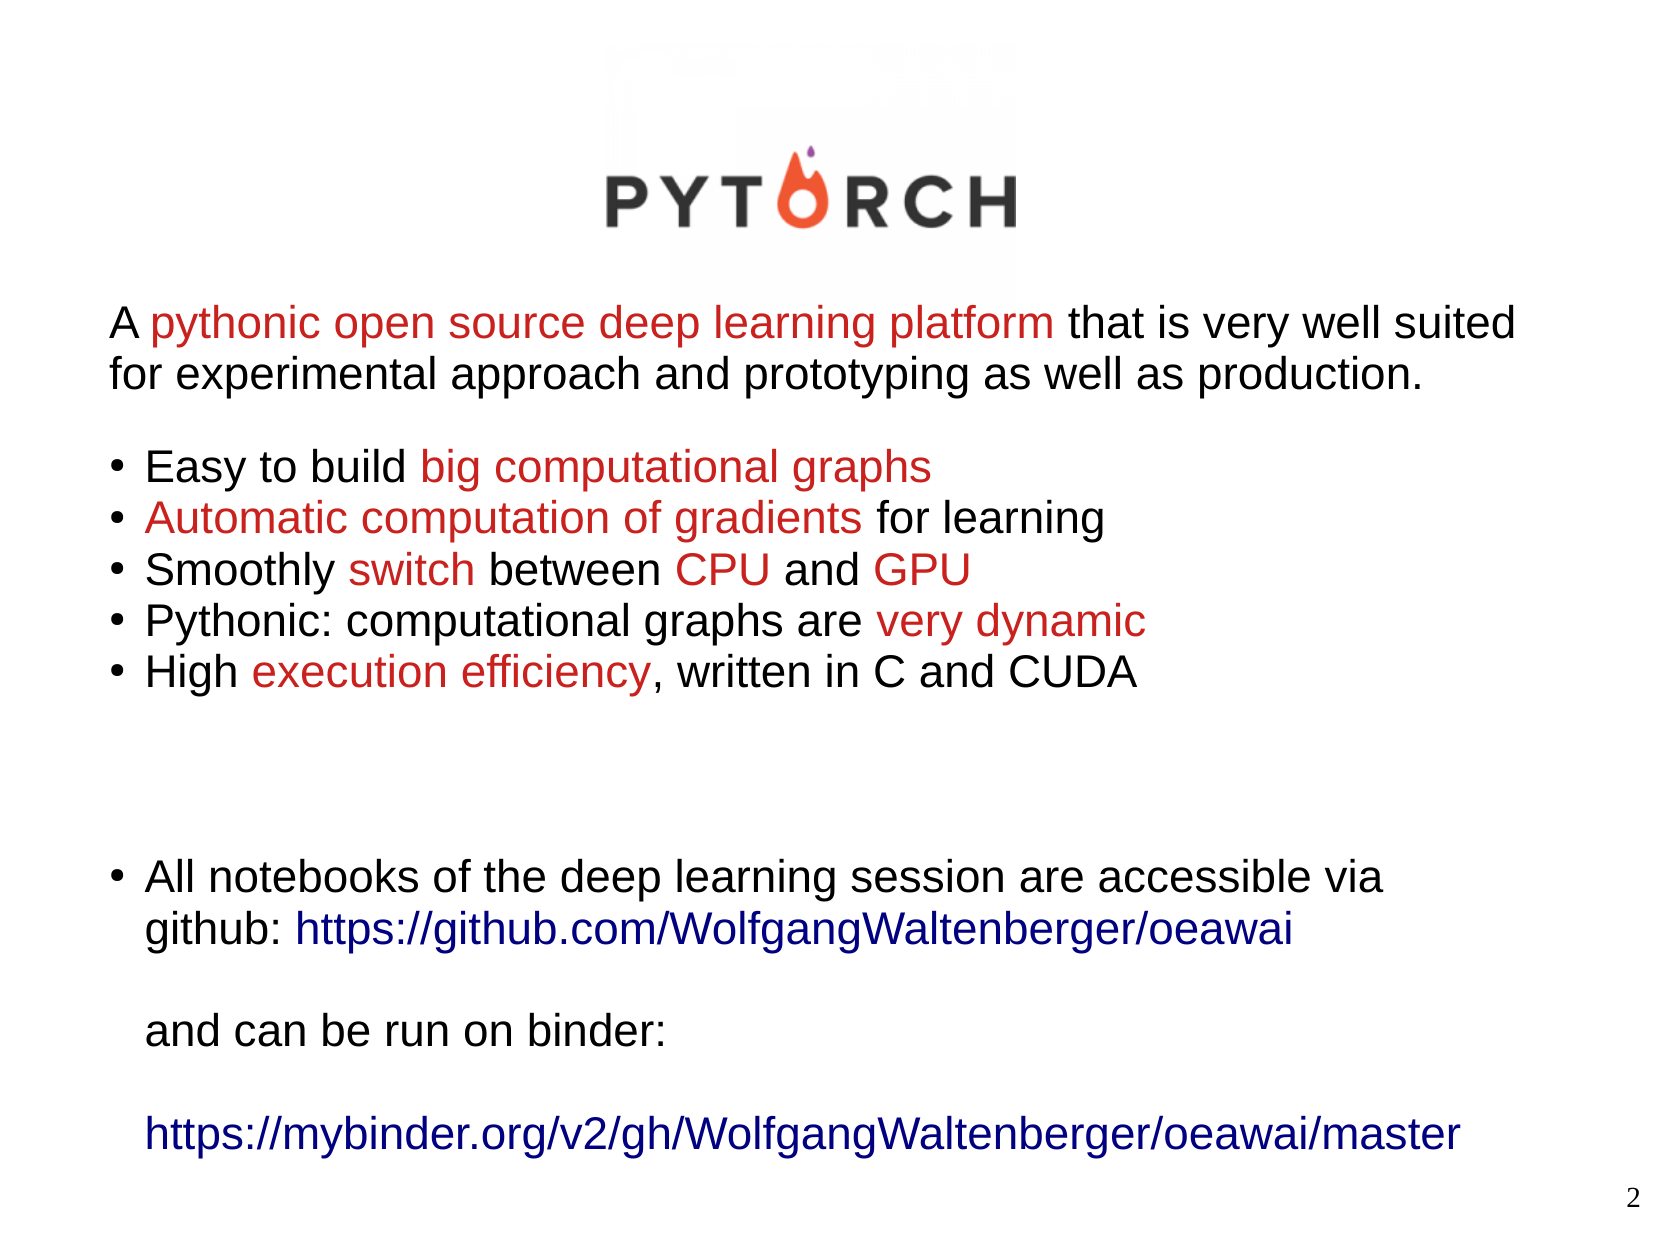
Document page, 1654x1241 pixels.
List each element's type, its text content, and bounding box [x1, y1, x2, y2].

picture [605, 43, 1016, 289]
text_box A pythonic open source deep learning platform that is very well suited for experimental approach and prototyping as well as production. Easy to build big computational graphs Automatic computation of gradients for learning Smoothly switch between CPU and GPU Pythonic: computational graphs are very dynamic High execution efficiency, written in C and CUDA All notebooks of the deep learning session are accessible via github: https://github.com/WolfgangWaltenberger/oeawai and can be run on binder: https://mybinder.org/v2/gh/WolfgangWaltenberger/oeawai/master [94, 289, 1536, 1218]
text_box <number> [1547, 1181, 1642, 1228]
